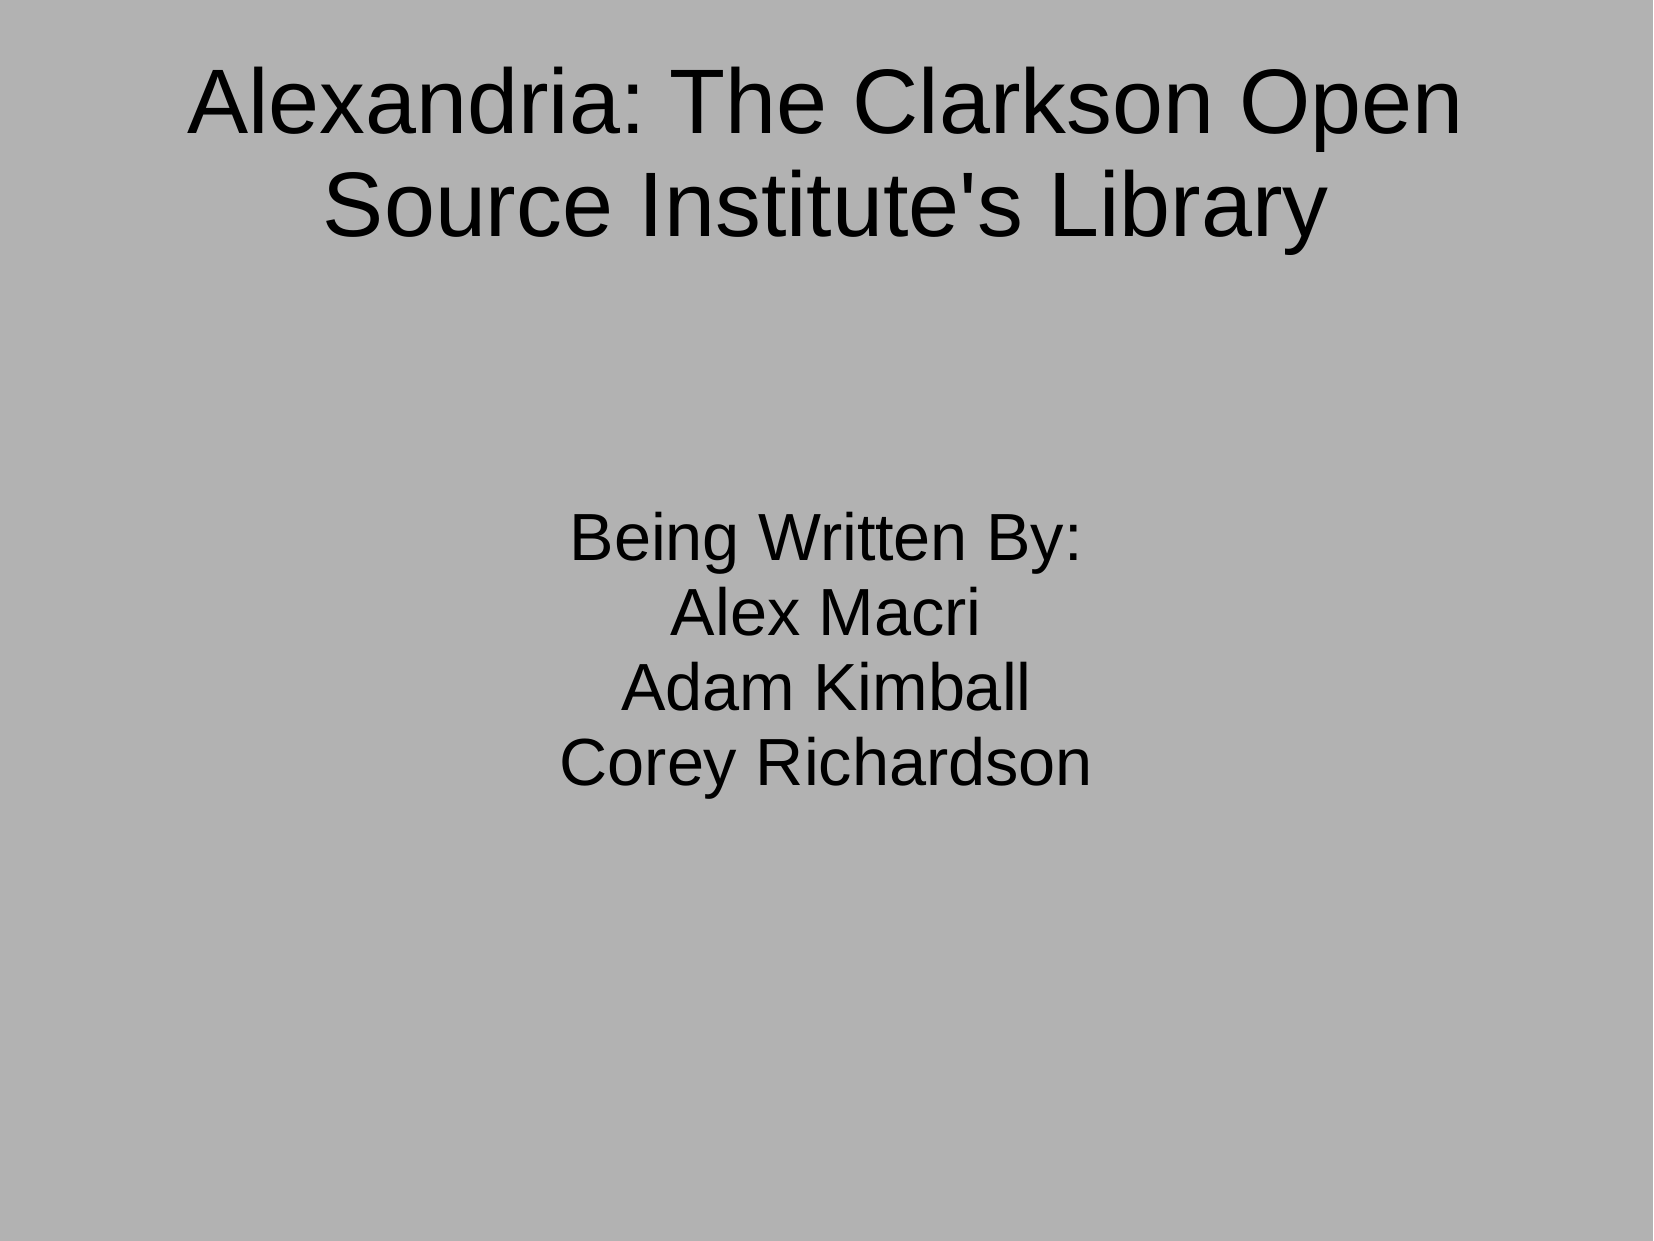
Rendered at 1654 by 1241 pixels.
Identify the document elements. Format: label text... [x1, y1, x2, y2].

subtitle Being Written By: Alex Macri Adam Kimball Corey Richardson [82, 290, 1571, 1010]
title Alexandria: The Clarkson Open Source Institute's Library [82, 49, 1571, 257]
